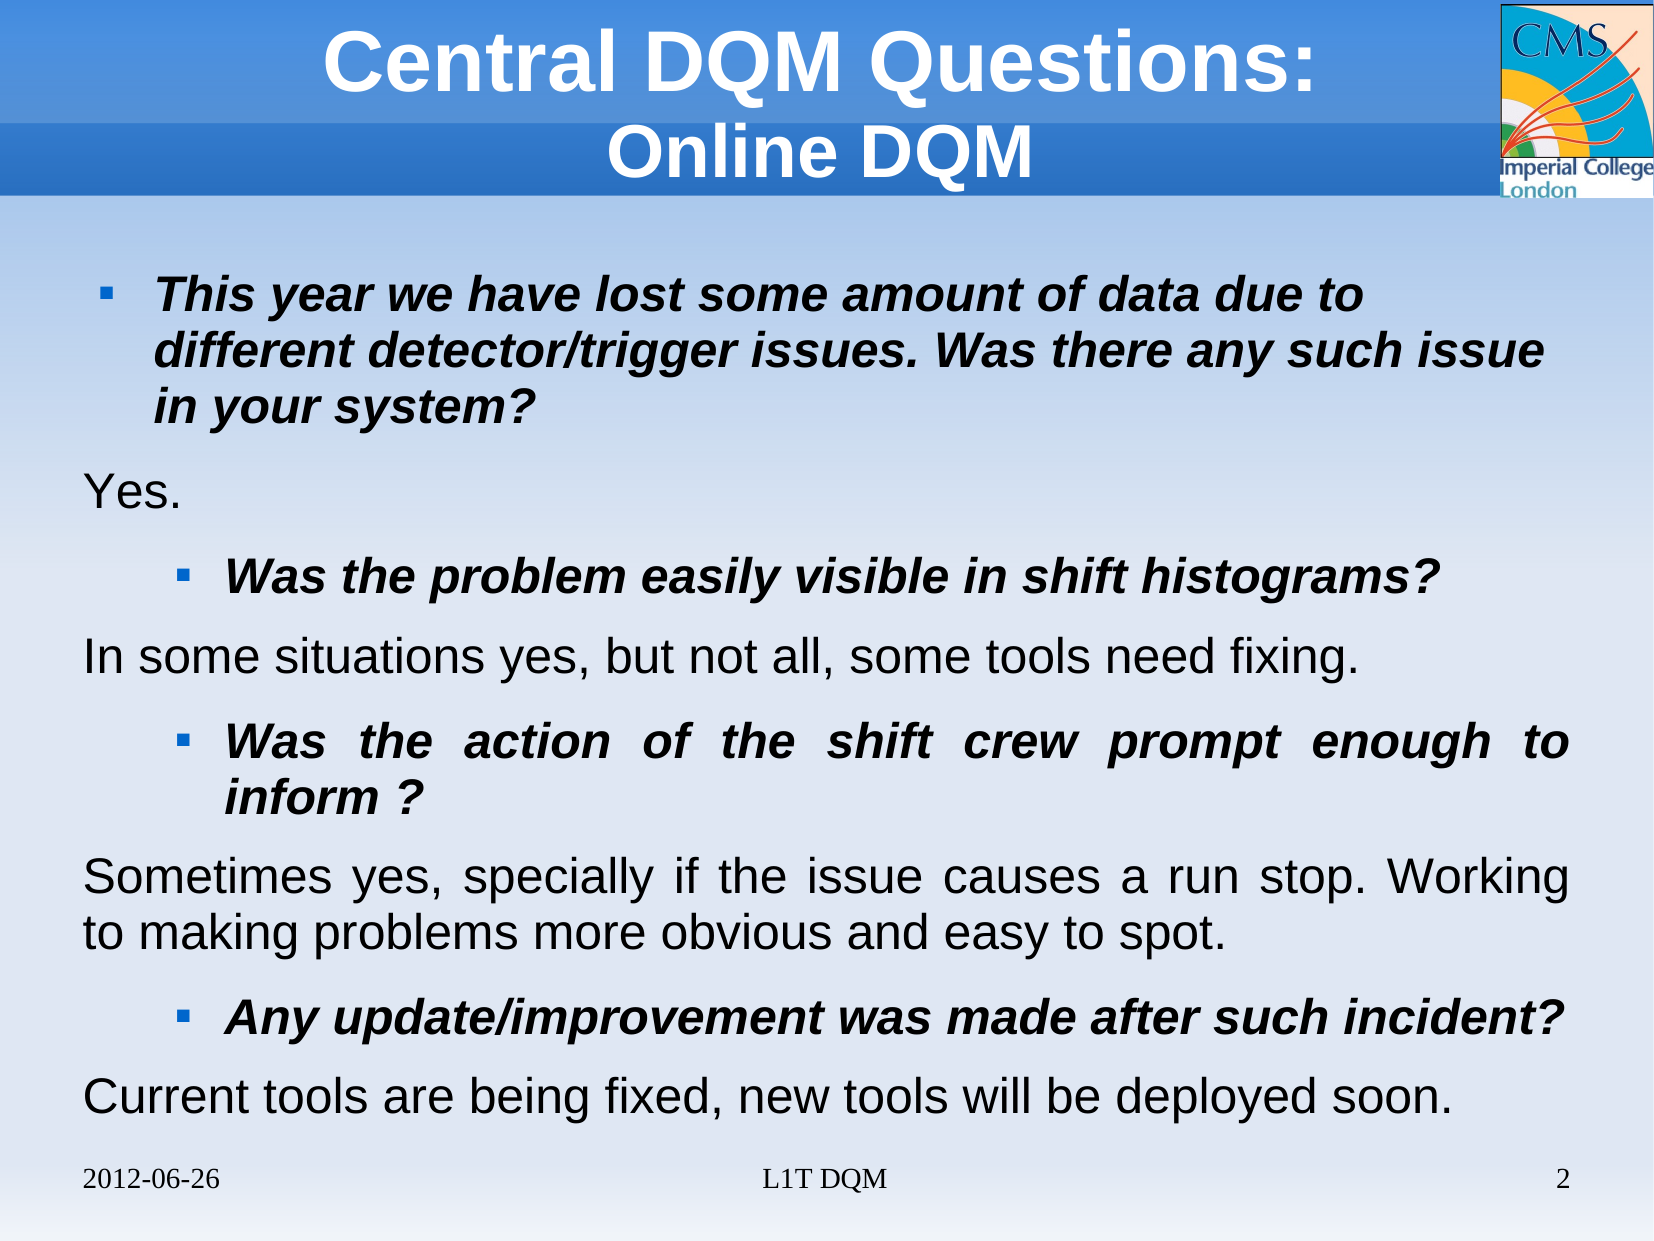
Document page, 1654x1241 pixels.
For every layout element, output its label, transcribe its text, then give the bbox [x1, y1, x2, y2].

list This year we have lost some amount of data due to different detector/trigger issues. Was there any such issue in your system? Yes. Was the problem easily visible in shift histograms? In some situations yes, but not all, some tools need fixing. Was the action of the shift crew prompt enough to inform ? Sometimes yes, specially if the issue causes a run stop. Working to making problems more obvious and easy to spot. Any update/improvement was made after such incident? Current tools are being fixed, new tools will be deployed soon. [82, 266, 1571, 1210]
picture [0, 0, 1654, 1241]
title Central DQM Questions: Online DQM [76, 0, 1565, 208]
